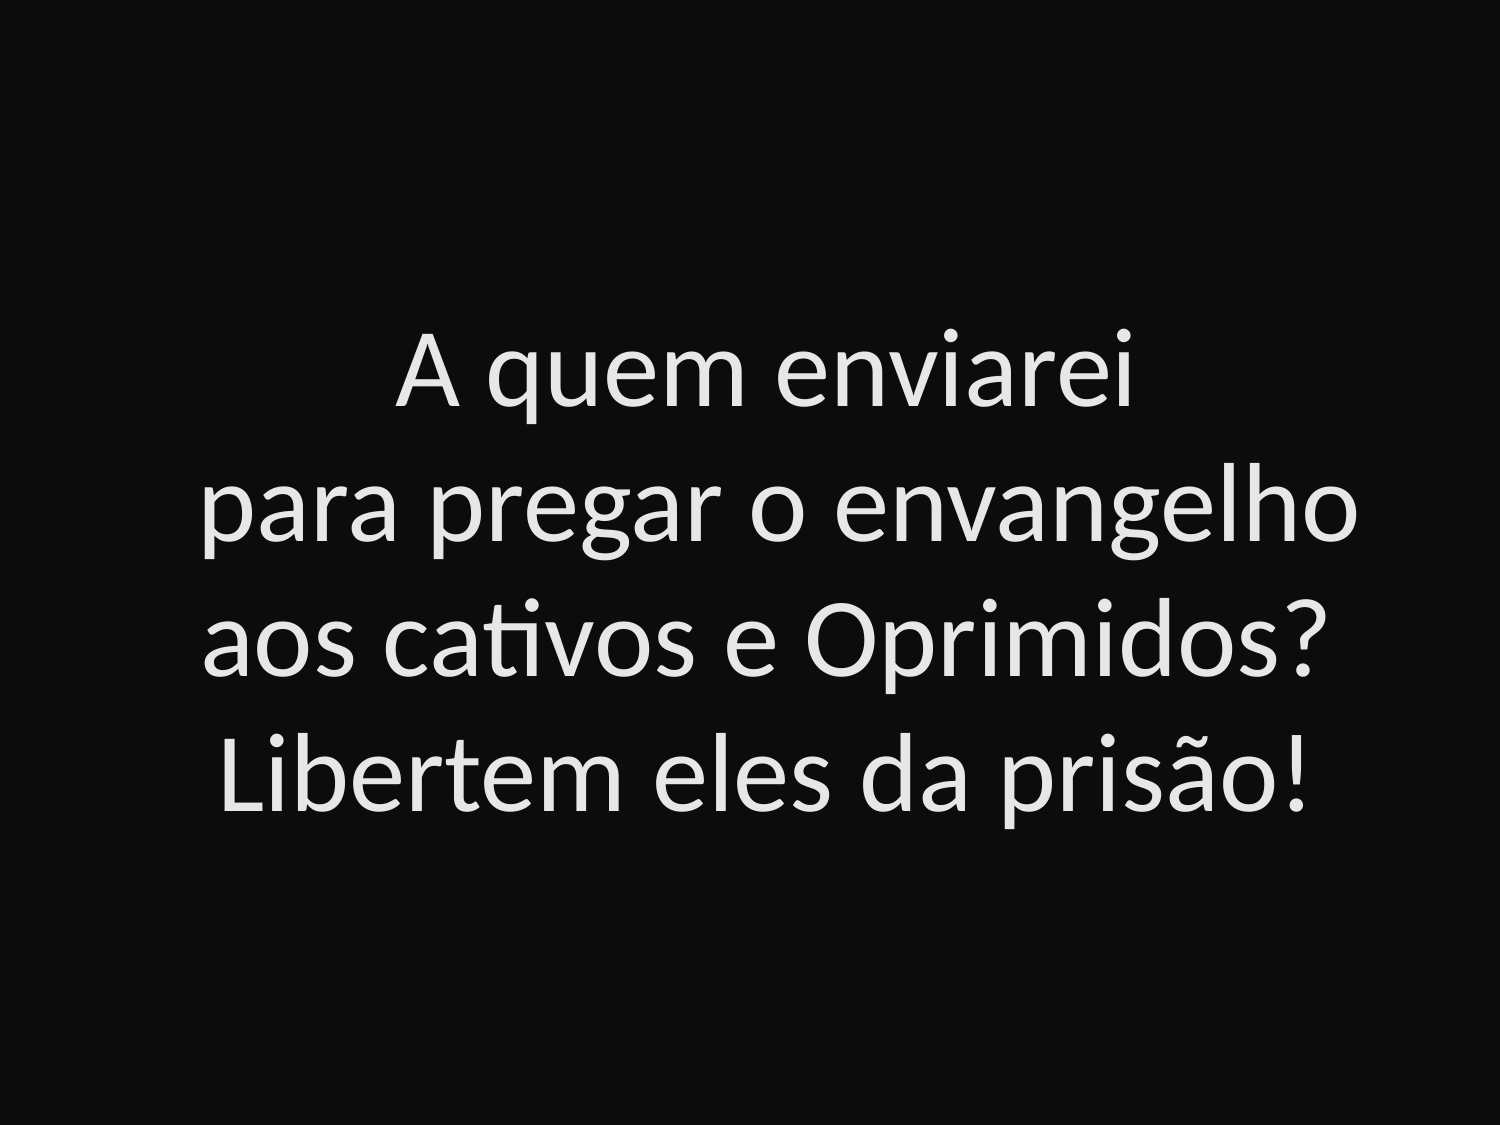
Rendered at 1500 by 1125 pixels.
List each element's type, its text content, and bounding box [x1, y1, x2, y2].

title A quem enviarei para pregar o envangelho aos cativos e Oprimidos? Libertem eles da prisão! [75, 45, 1459, 1083]
